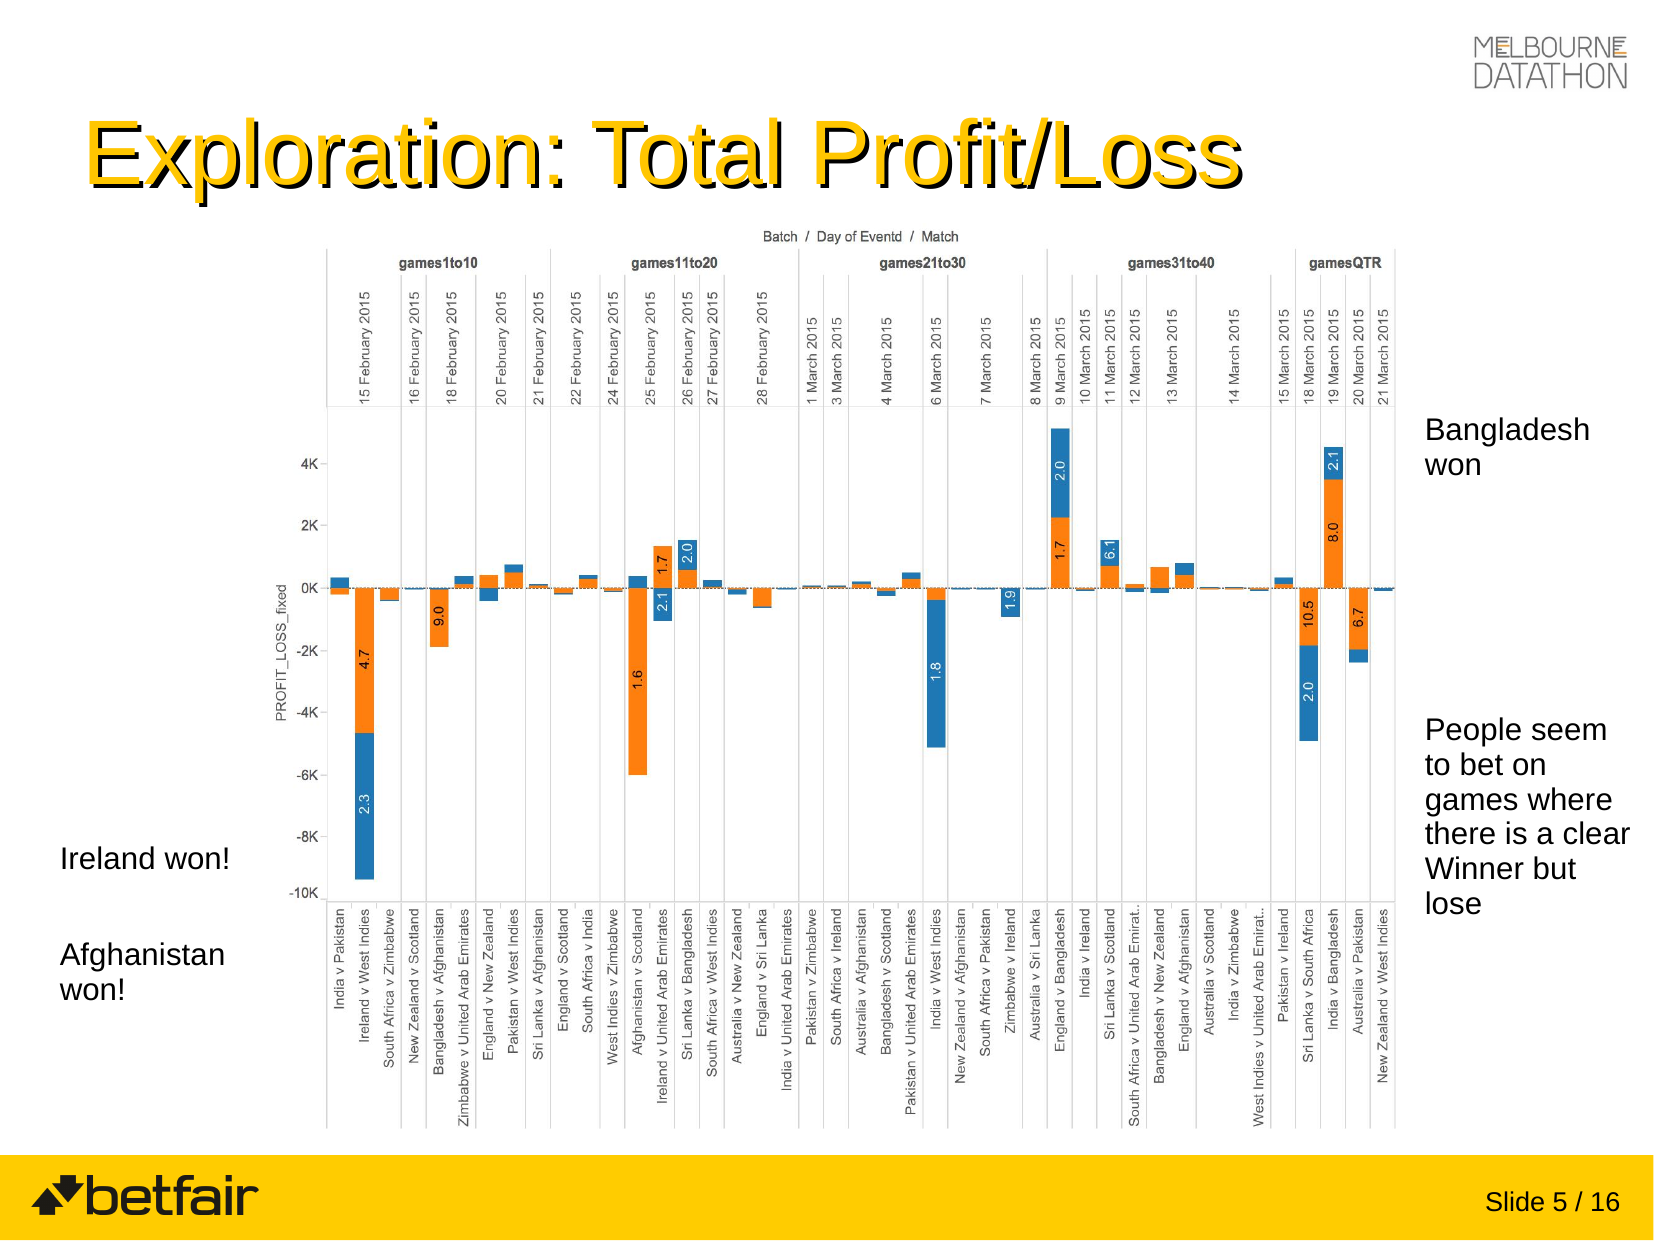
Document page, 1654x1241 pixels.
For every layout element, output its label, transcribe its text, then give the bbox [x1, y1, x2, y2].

text_box Ireland won! [45, 834, 286, 886]
text_box People seem to bet on games where there is a clear Winner but lose [1410, 705, 1651, 963]
picture [31, 1175, 259, 1215]
picture [273, 223, 1396, 1129]
text_box Bangladesh won [1410, 405, 1651, 490]
picture [1470, 33, 1630, 92]
text_box Afghanistan won! [45, 930, 286, 1015]
title Exploration: Total Profit/Loss [82, 49, 1571, 257]
